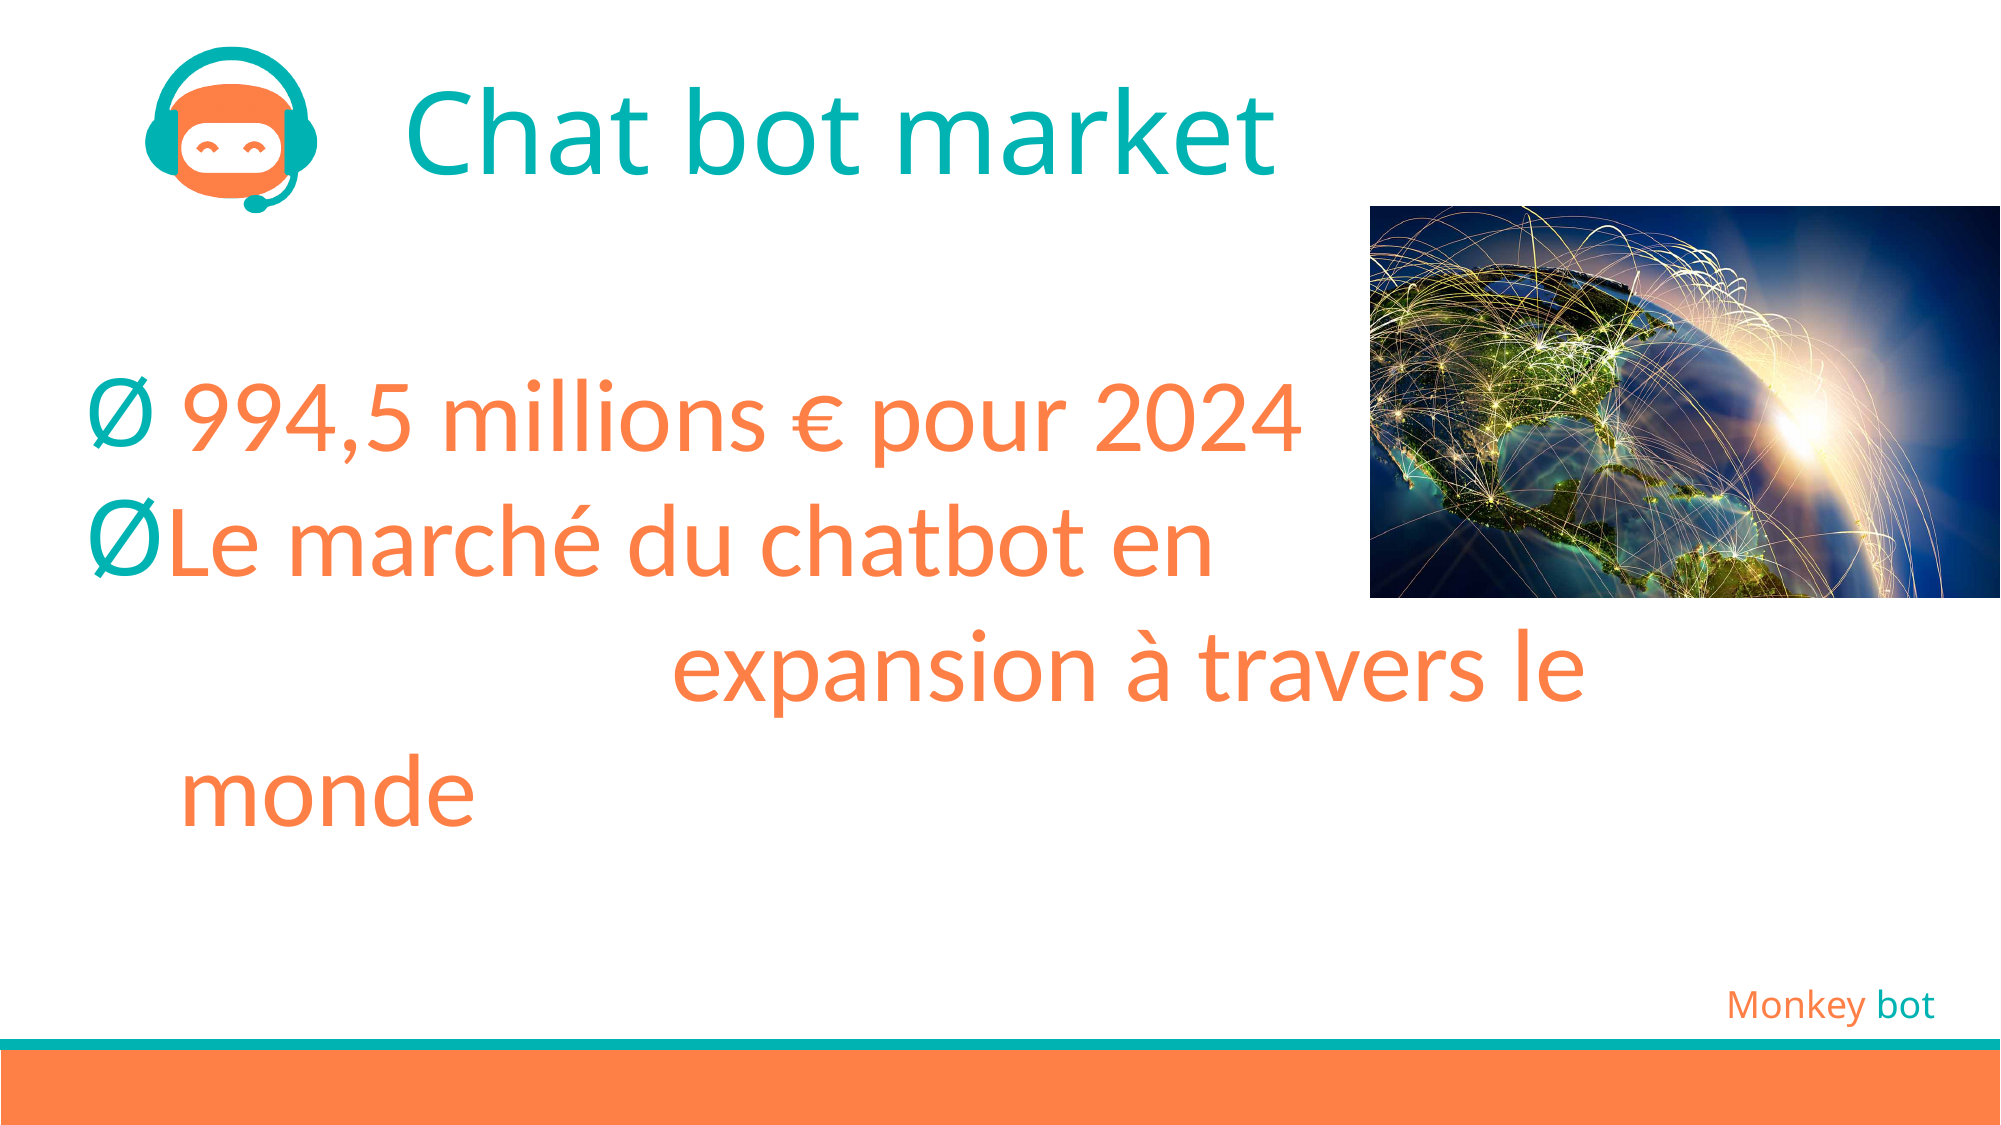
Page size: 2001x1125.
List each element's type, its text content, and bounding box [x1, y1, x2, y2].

text_box Chat bot market [387, 52, 1436, 207]
picture [127, 25, 335, 234]
text_box 994,5 millions € pour 2024 Le marché du chatbot en expansion à travers le monde [69, 339, 1644, 936]
picture [1370, 206, 2000, 598]
text_box Monkey bot [1711, 973, 2000, 1034]
